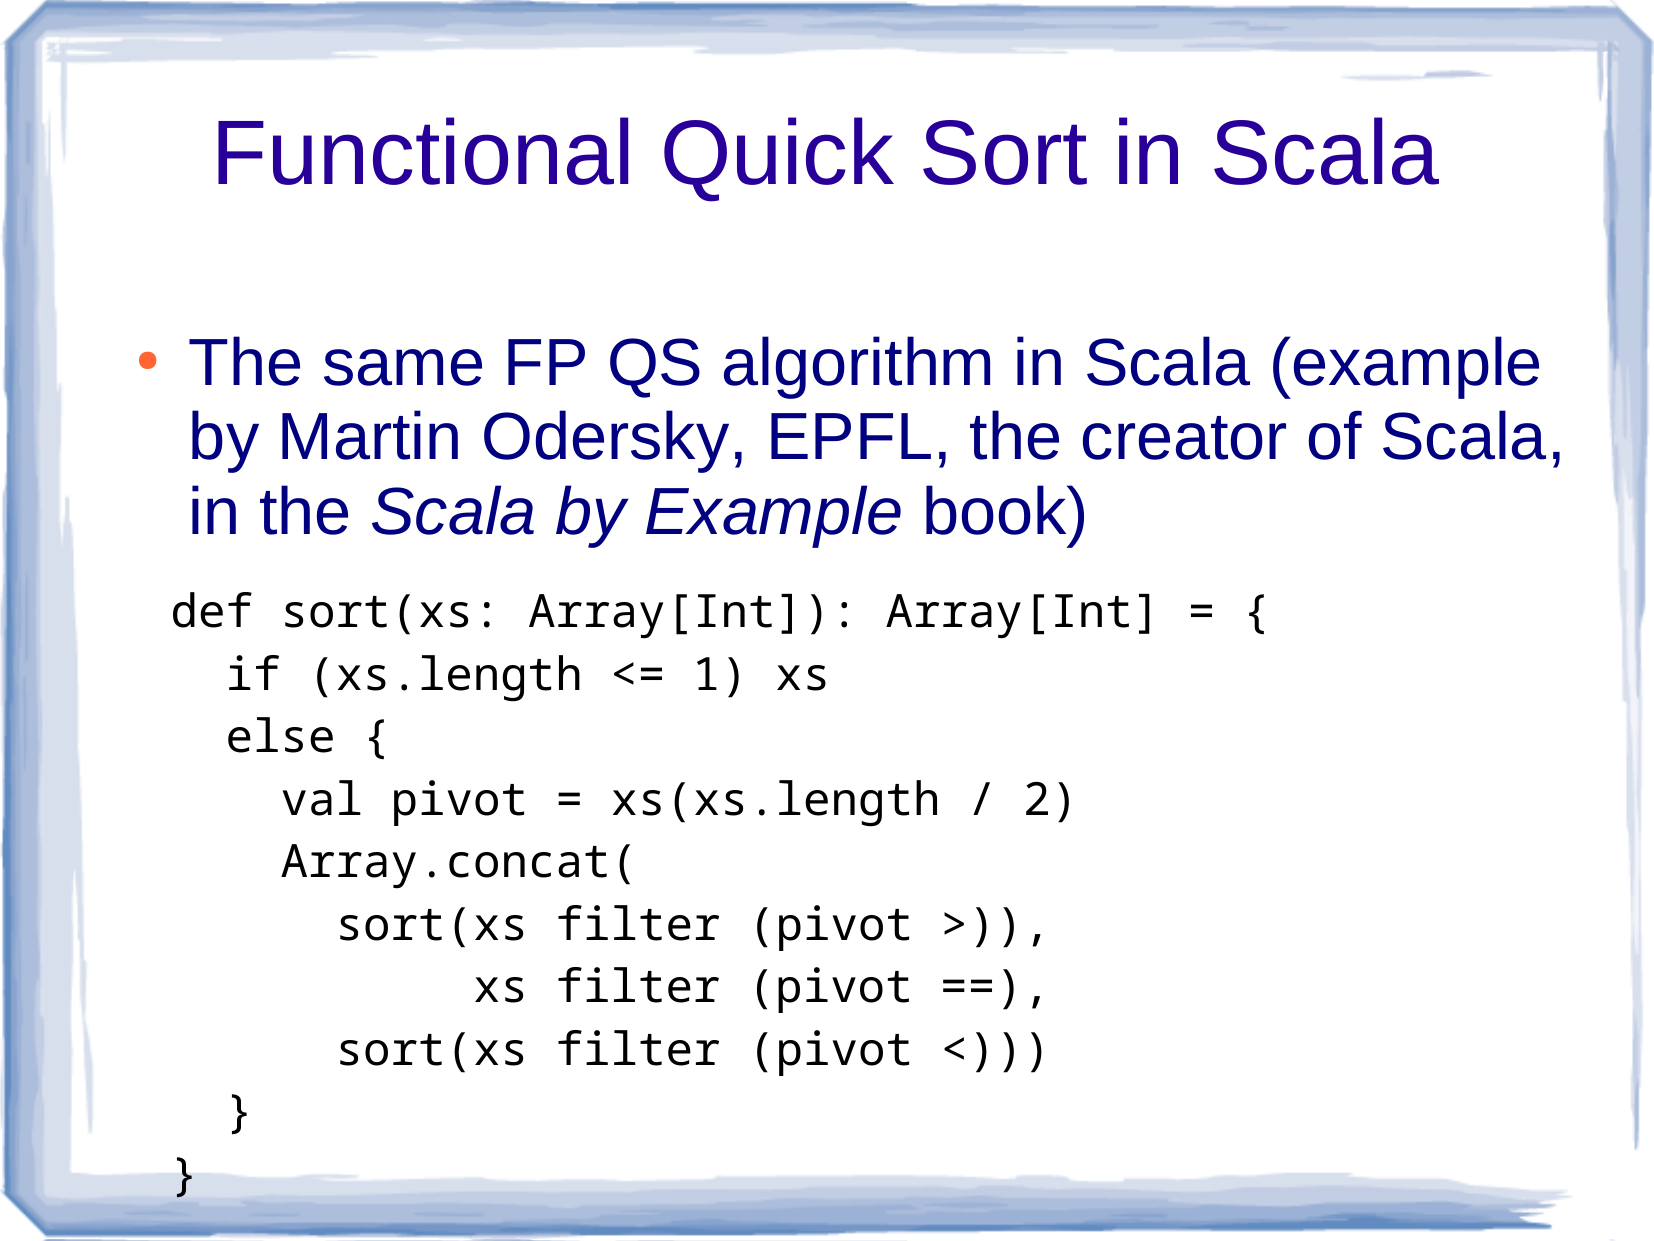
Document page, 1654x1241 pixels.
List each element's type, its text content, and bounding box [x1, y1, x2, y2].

picture [0, 0, 1654, 1241]
title Functional Quick Sort in Scala [82, 49, 1571, 257]
list The same FP QS algorithm in Scala (example by Martin Odersky, EPFL, the creator of Scala, in the Scala by Example book) def sort(xs: Array[Int]): Array[Int] = { if (xs.length <= 1) xs else { val pivot = xs(xs.length / 2) Array.concat( sort(xs filter (pivot >)), xs filter (pivot ==), sort(xs filter (pivot <))) } } [118, 324, 1571, 1114]
